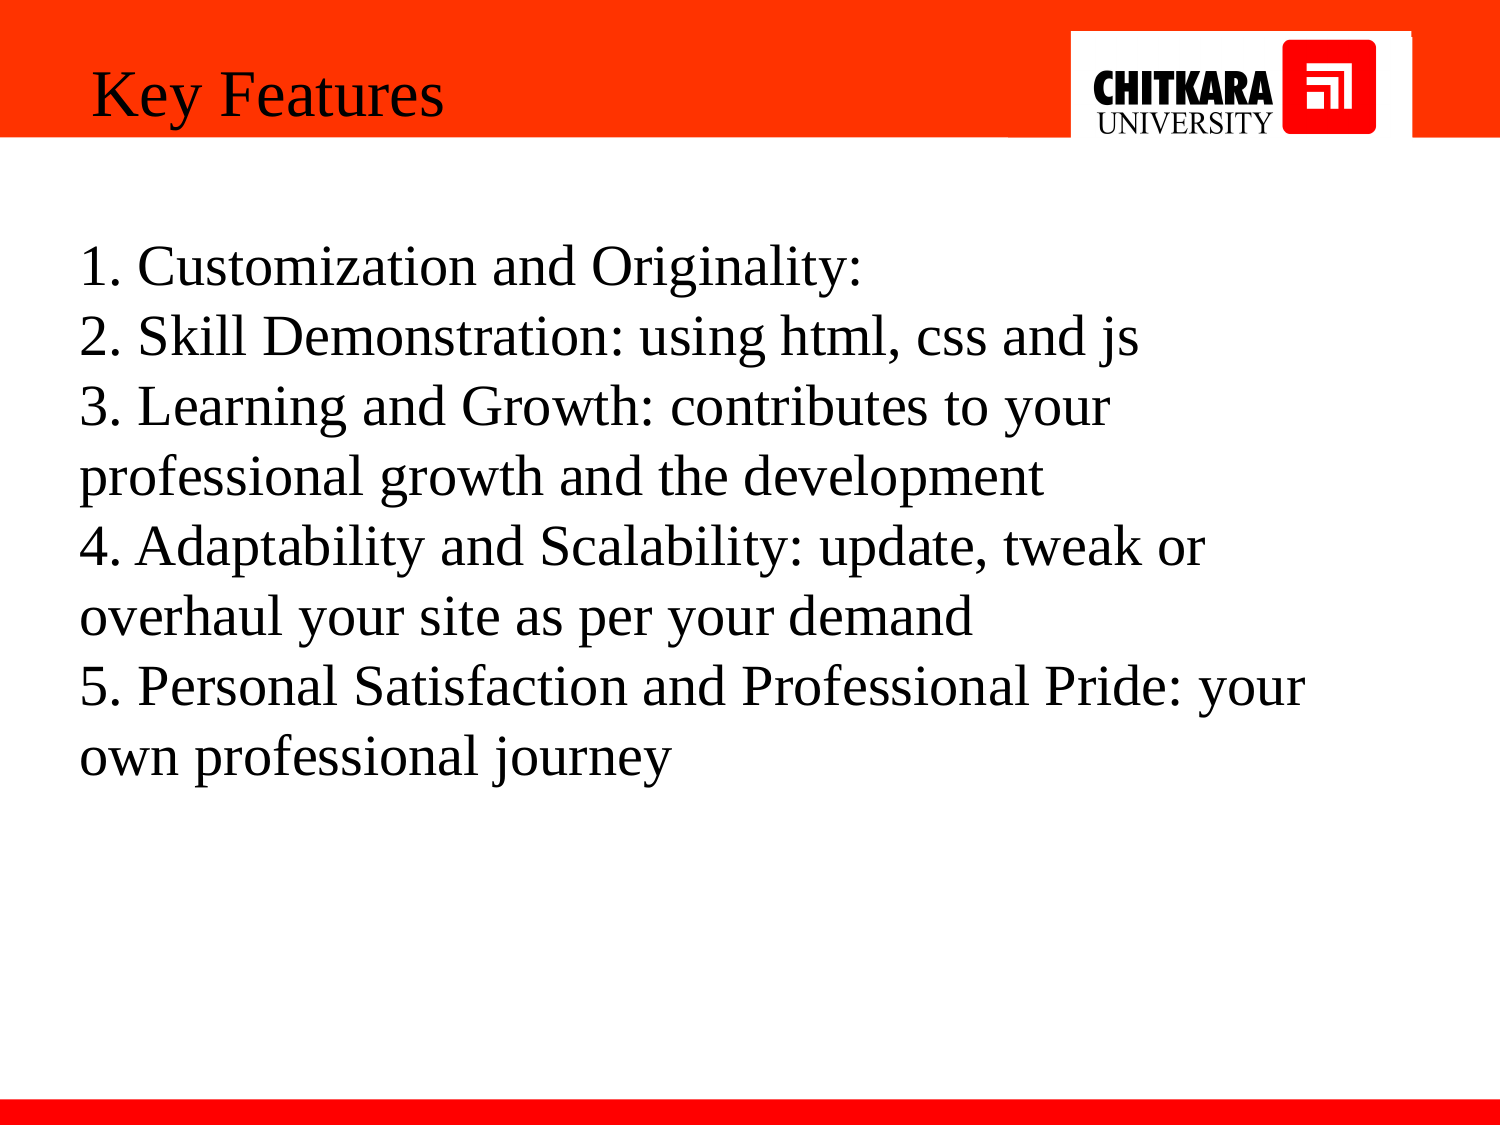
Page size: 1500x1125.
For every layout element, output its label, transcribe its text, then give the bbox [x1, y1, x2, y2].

picture [1074, 37, 1391, 138]
text_box Key Features [76, 42, 963, 138]
text_box 1. Customization and Originality: 2. Skill Demonstration: using html, css and js 3. Learning and Growth: contributes to your professional growth and the development 4. Adaptability and Scalability: update, tweak or overhaul your site as per your demand 5. Personal Satisfaction and Professional Pride: your own professional journey [64, 219, 1400, 1125]
